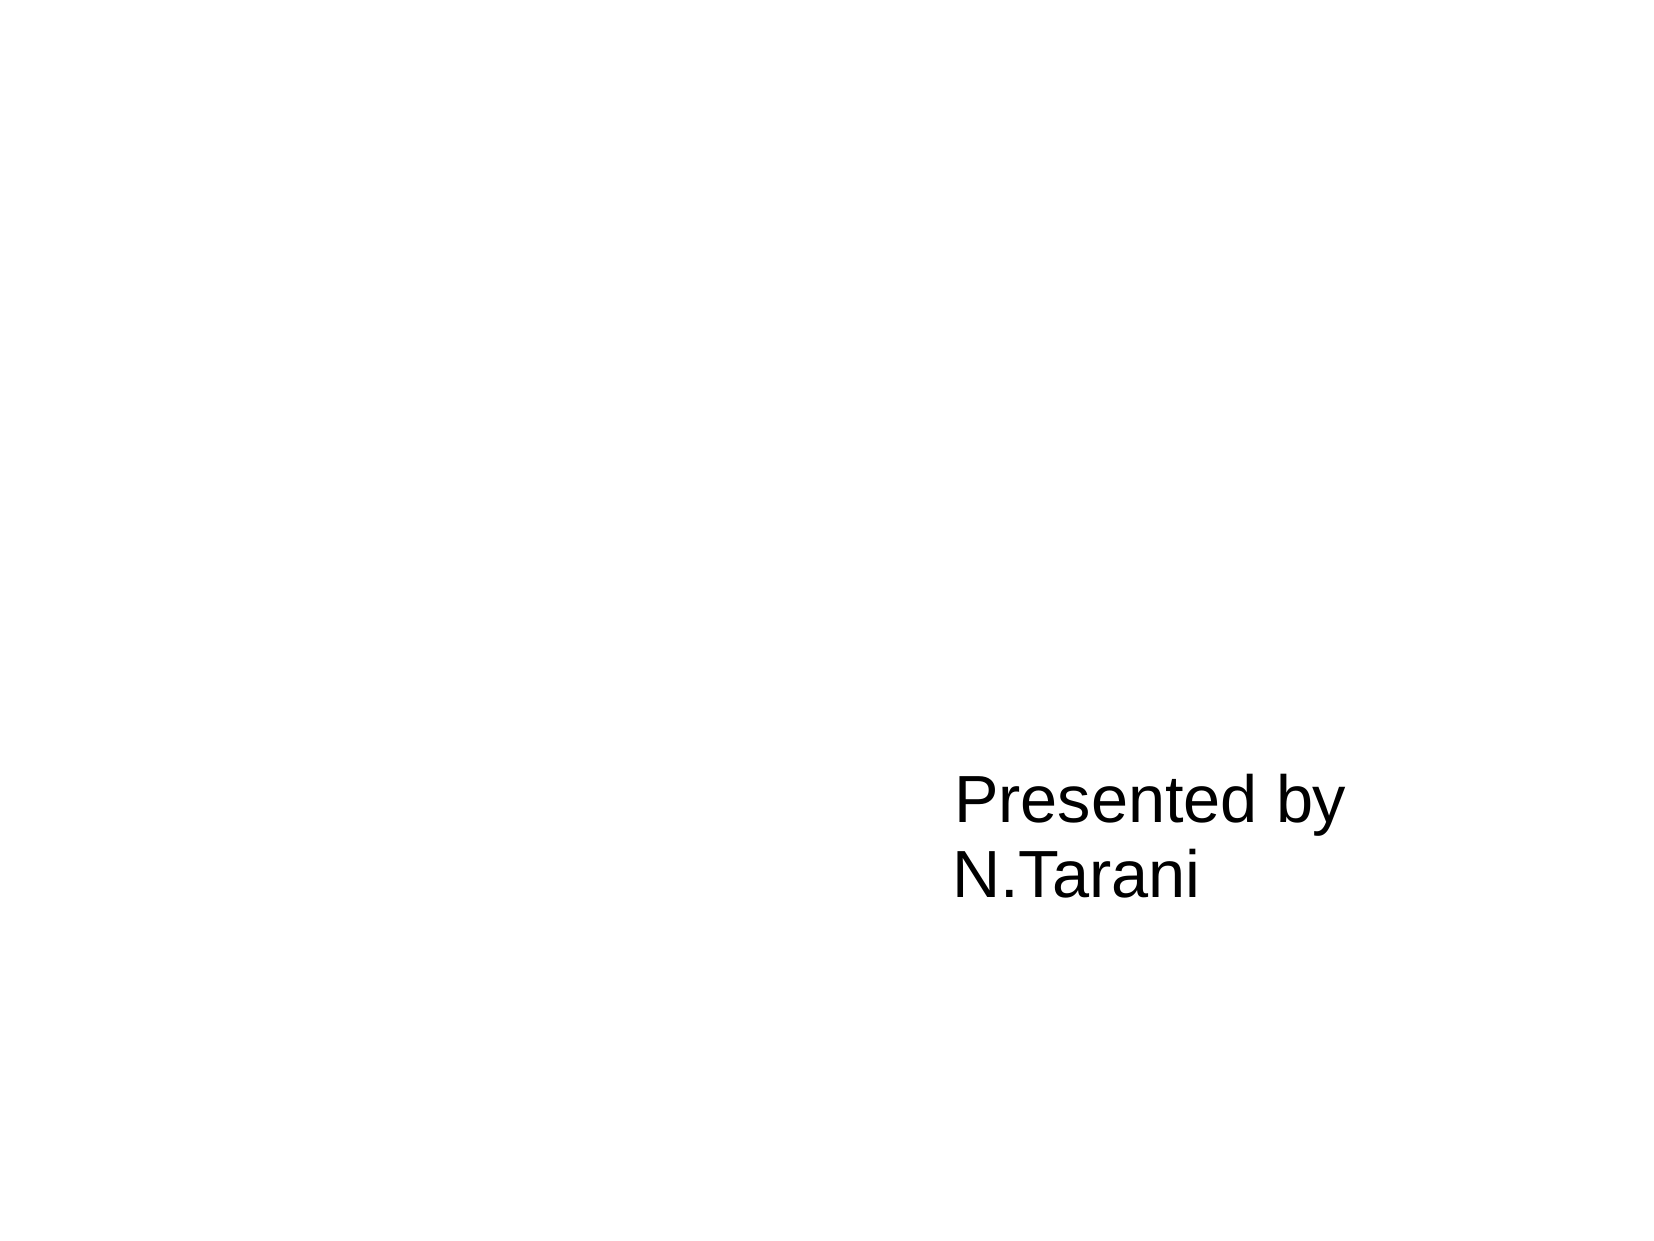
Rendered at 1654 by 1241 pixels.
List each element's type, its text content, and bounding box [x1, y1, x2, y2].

subtitle Presented by N.Tarani [82, 290, 1571, 1010]
